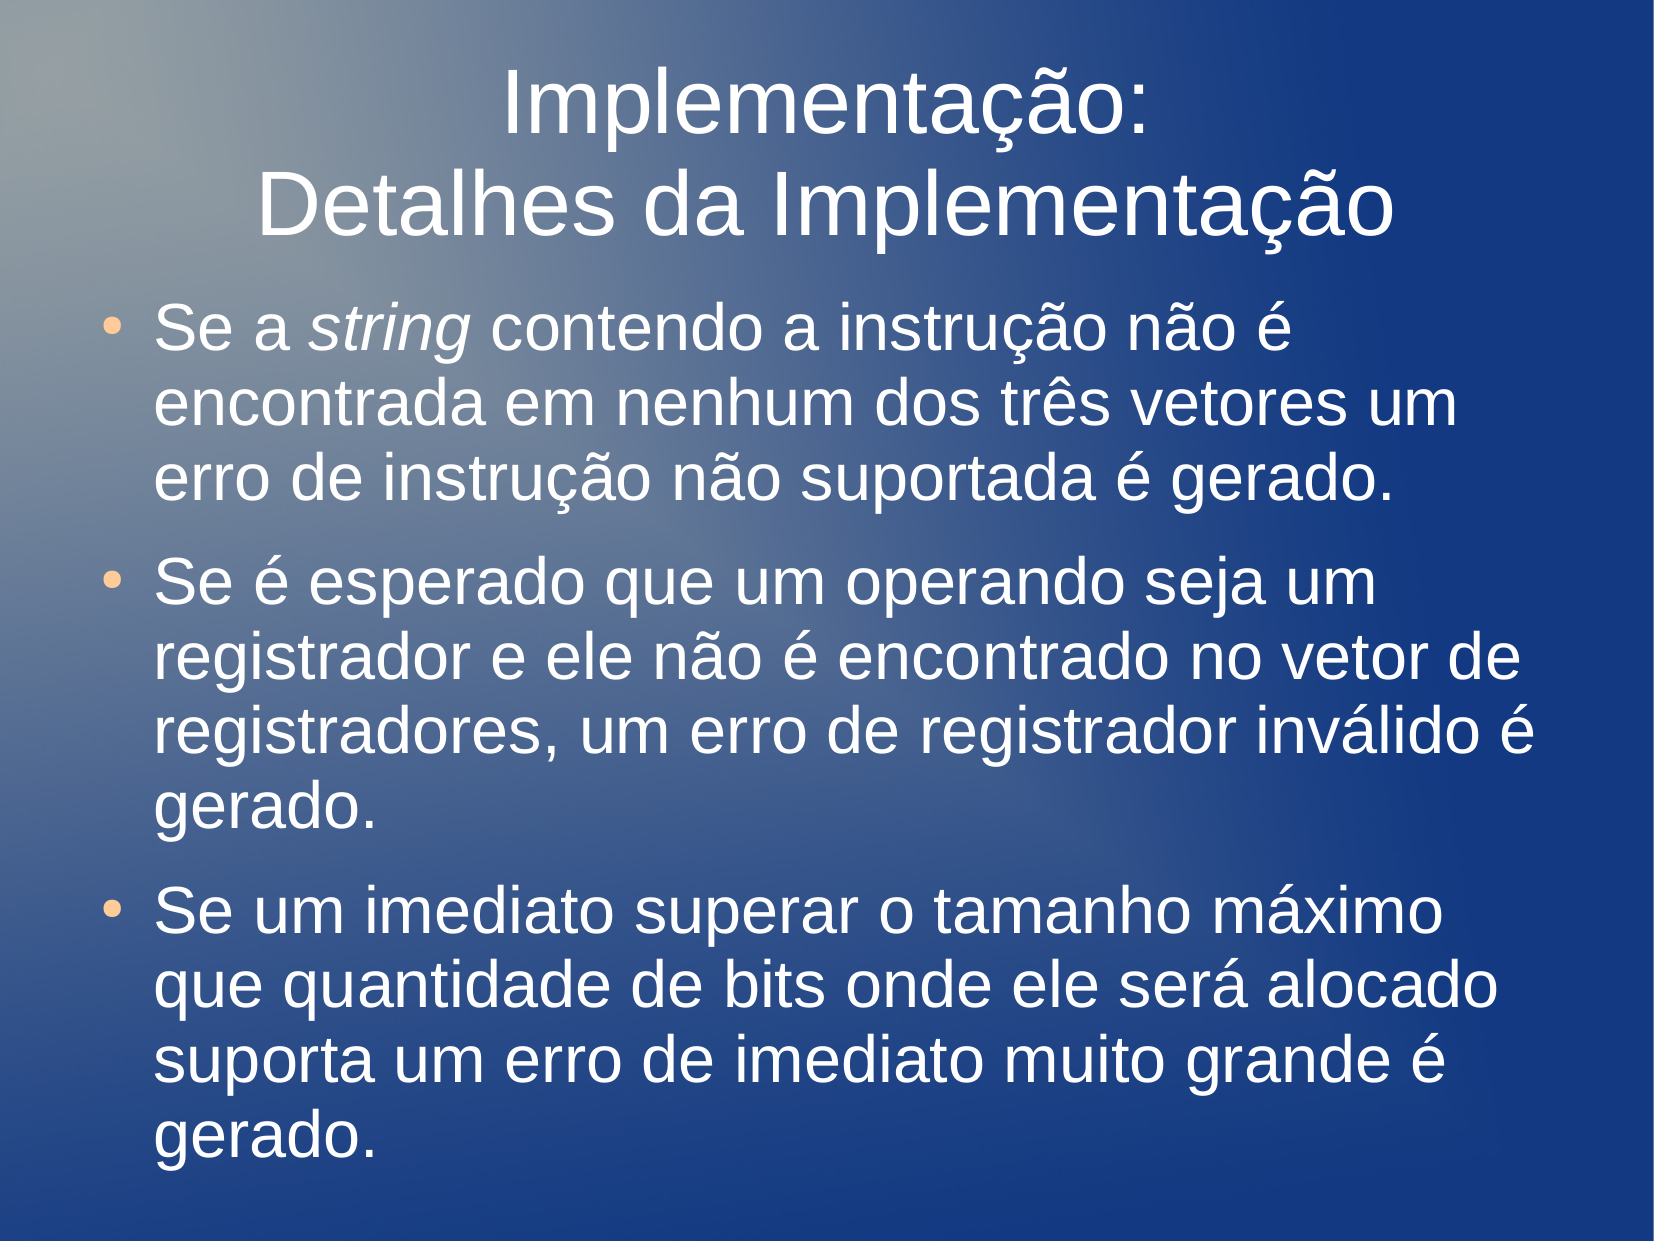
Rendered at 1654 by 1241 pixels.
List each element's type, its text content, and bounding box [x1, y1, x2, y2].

picture [0, 0, 1654, 1241]
list Se a string contendo a instrução não é encontrada em nenhum dos três vetores um erro de instrução não suportada é gerado. Se é esperado que um operando seja um registrador e ele não é encontrado no vetor de registradores, um erro de registrador inválido é gerado. Se um imediato superar o tamanho máximo que quantidade de bits onde ele será alocado suporta um erro de imediato muito grande é gerado. [82, 290, 1571, 1172]
title Implementação: Detalhes da Implementação [82, 49, 1571, 257]
